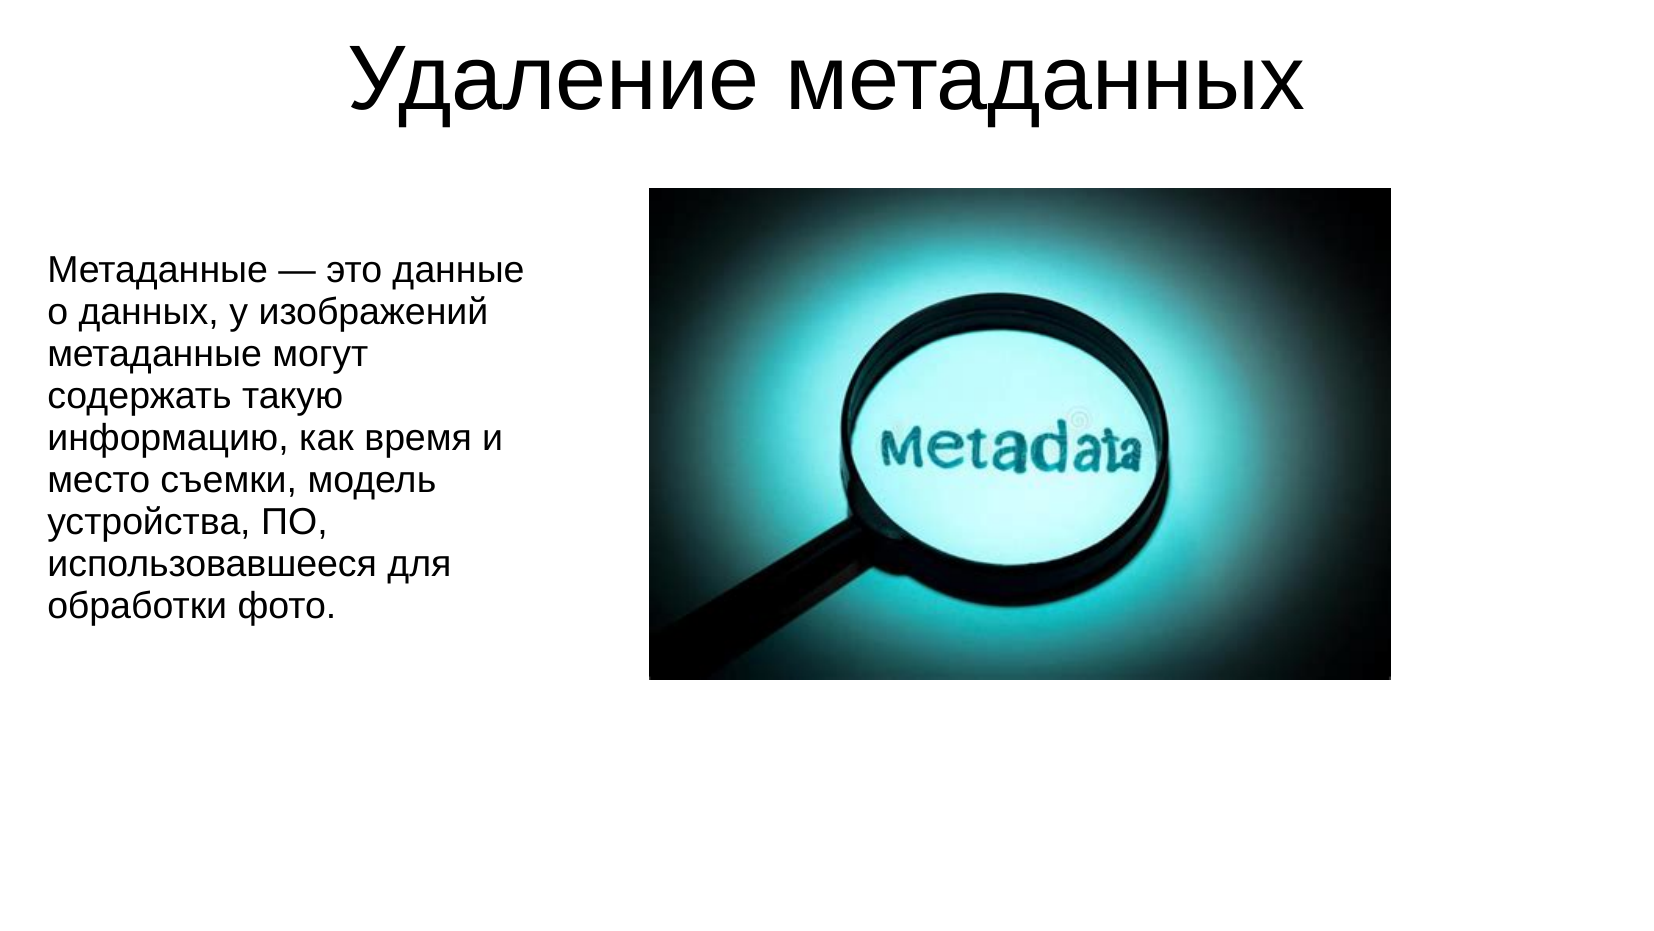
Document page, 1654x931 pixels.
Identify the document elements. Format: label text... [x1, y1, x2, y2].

picture [649, 188, 1391, 680]
title Удаление метаданных [82, 26, 1571, 129]
title Метаданные — это данные о данных, у изображений метаданные могут содержать такую информацию, как время и место съемки, модель устройства, ПО, использовавшееся для обработки фото. [47, 147, 532, 728]
